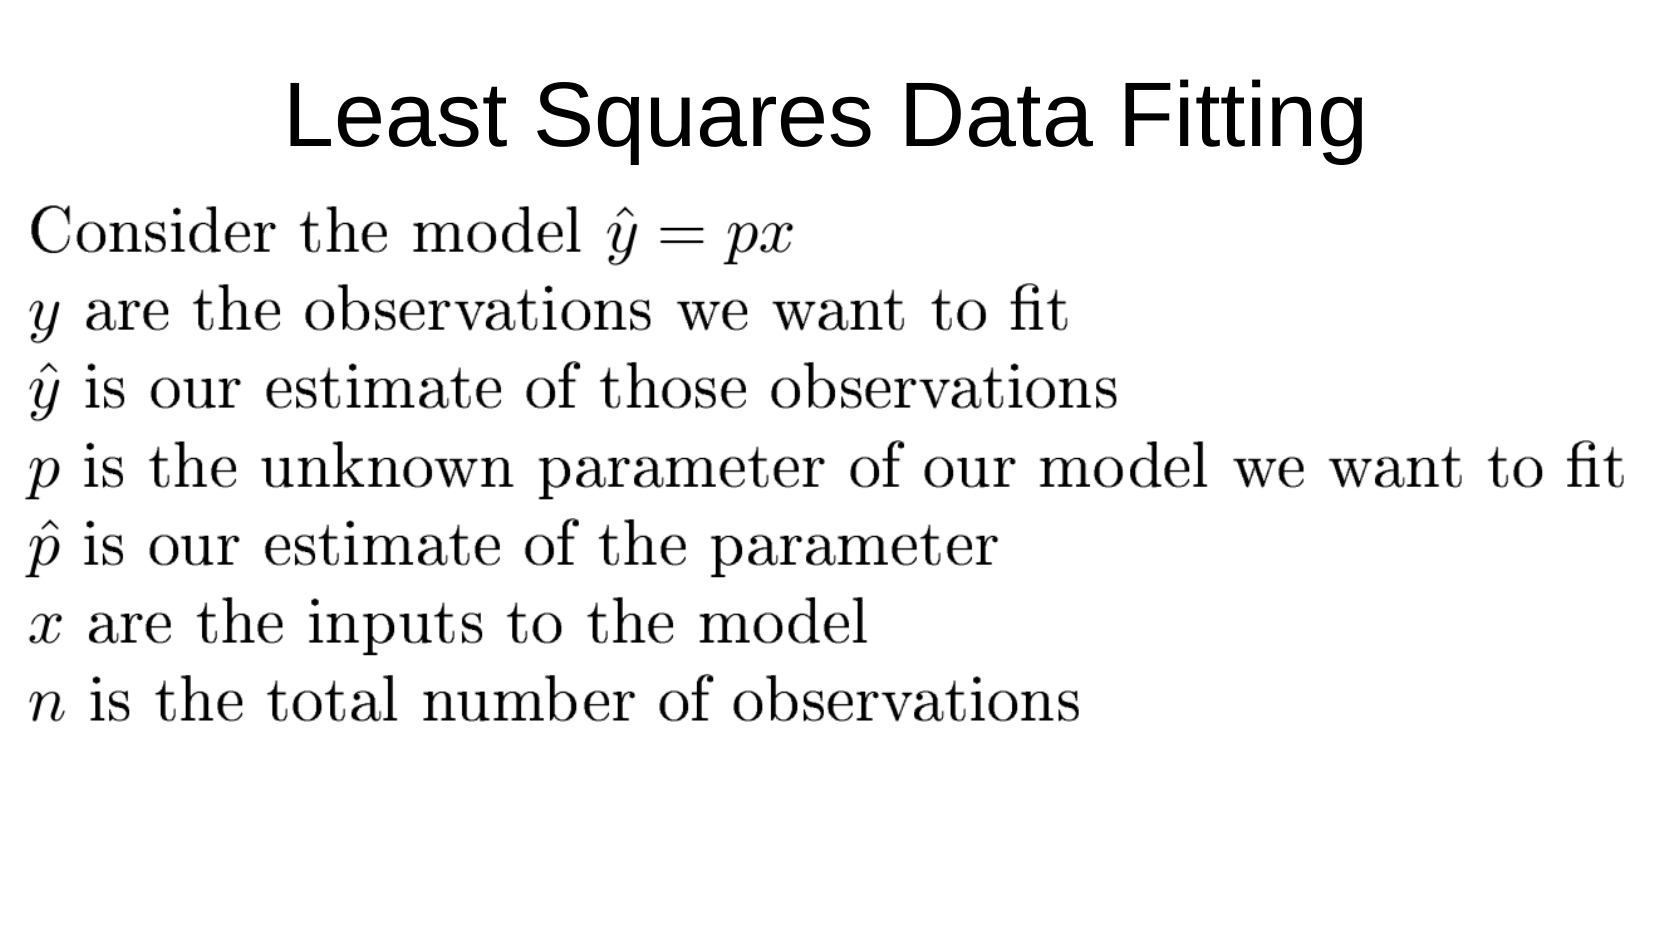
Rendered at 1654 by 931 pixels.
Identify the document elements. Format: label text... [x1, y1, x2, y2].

picture [0, 189, 1654, 742]
title Least Squares Data Fitting [82, 37, 1571, 189]
